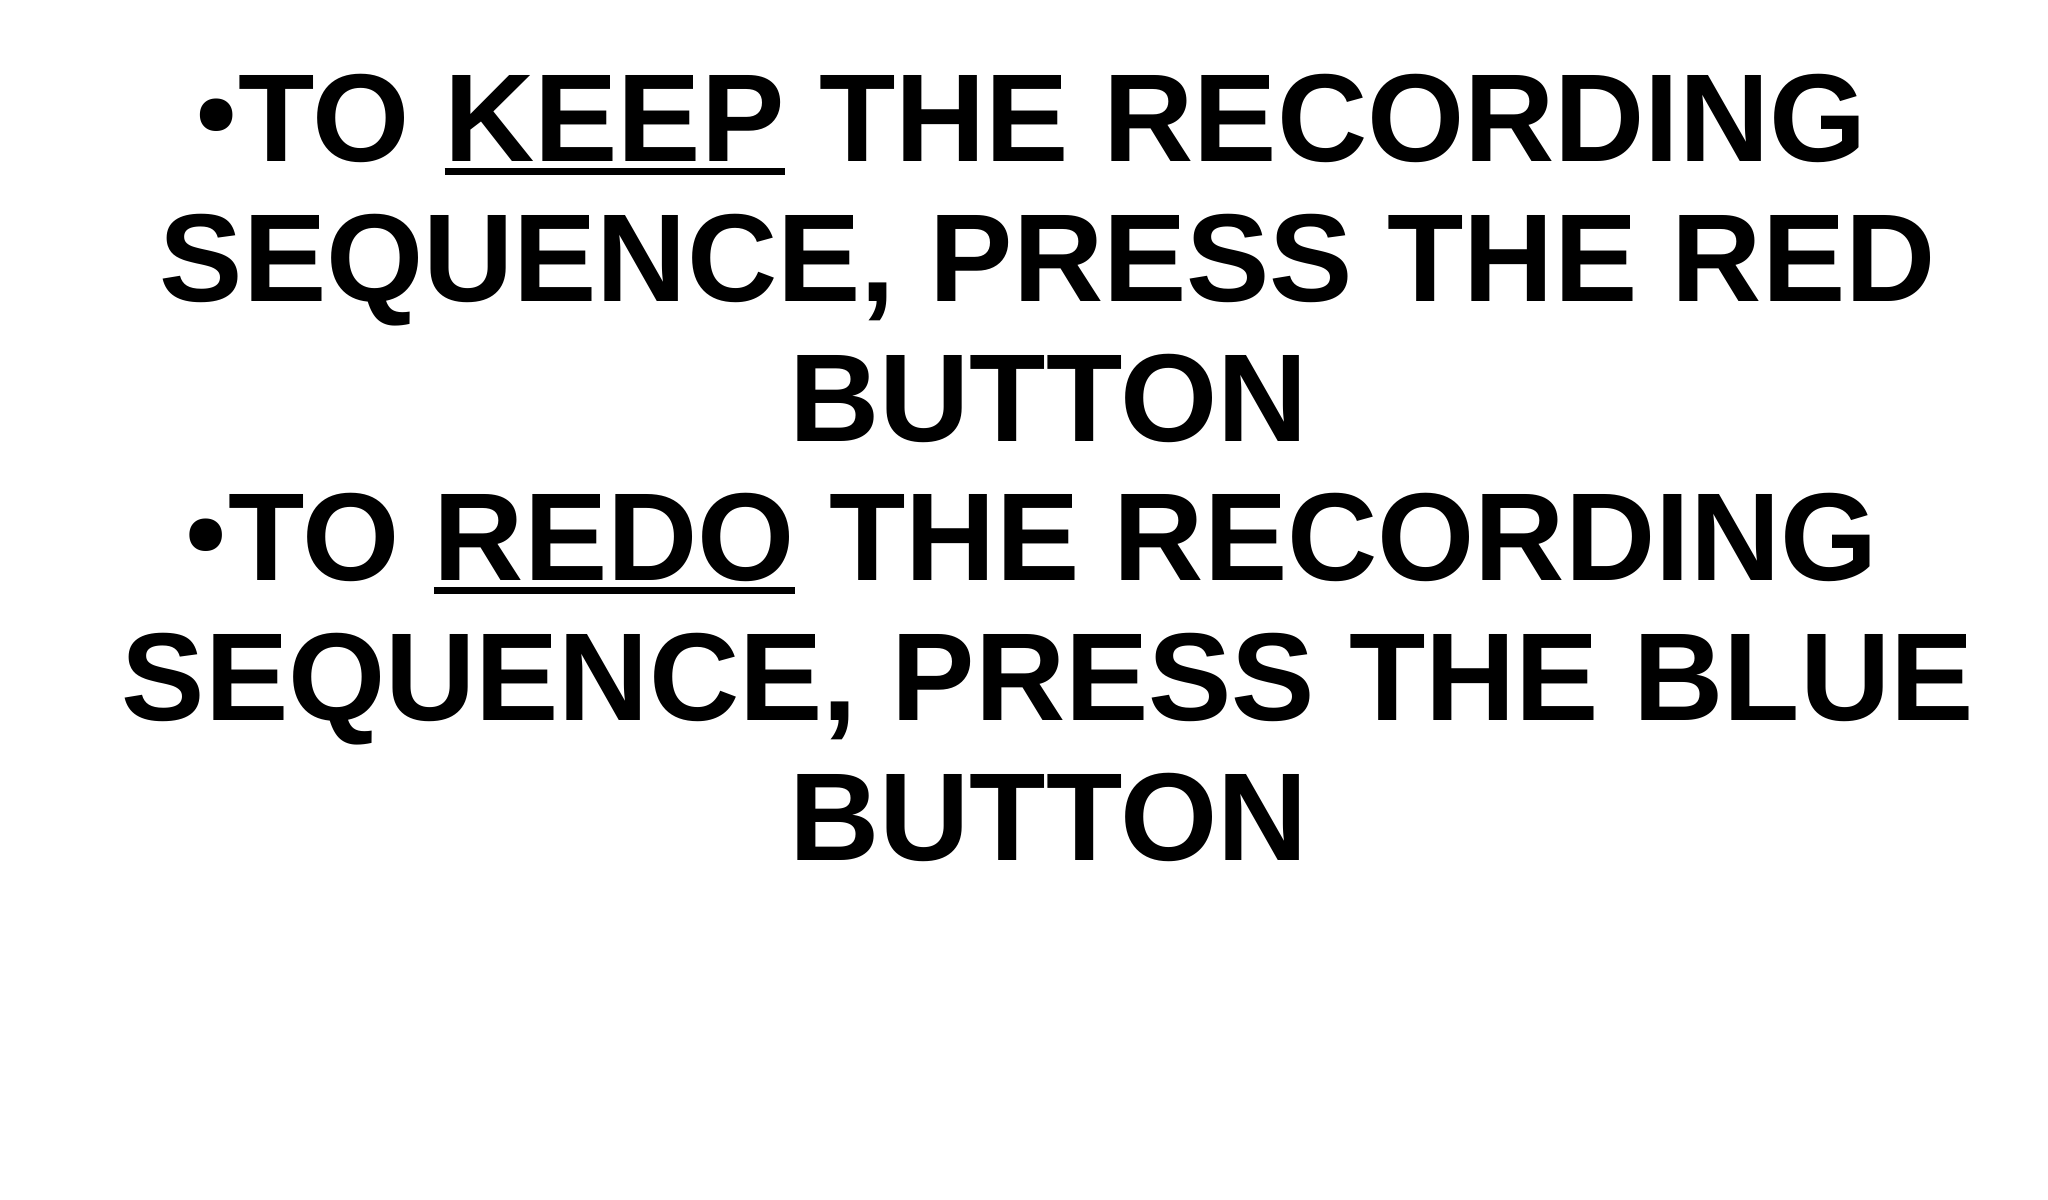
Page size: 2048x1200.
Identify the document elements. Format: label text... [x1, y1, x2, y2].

text_box TO KEEP THE RECORDING SEQUENCE, PRESS THE RED BUTTON TO REDO THE RECORDING SEQUENCE, PRESS THE BLUE BUTTON [37, 40, 2025, 1137]
